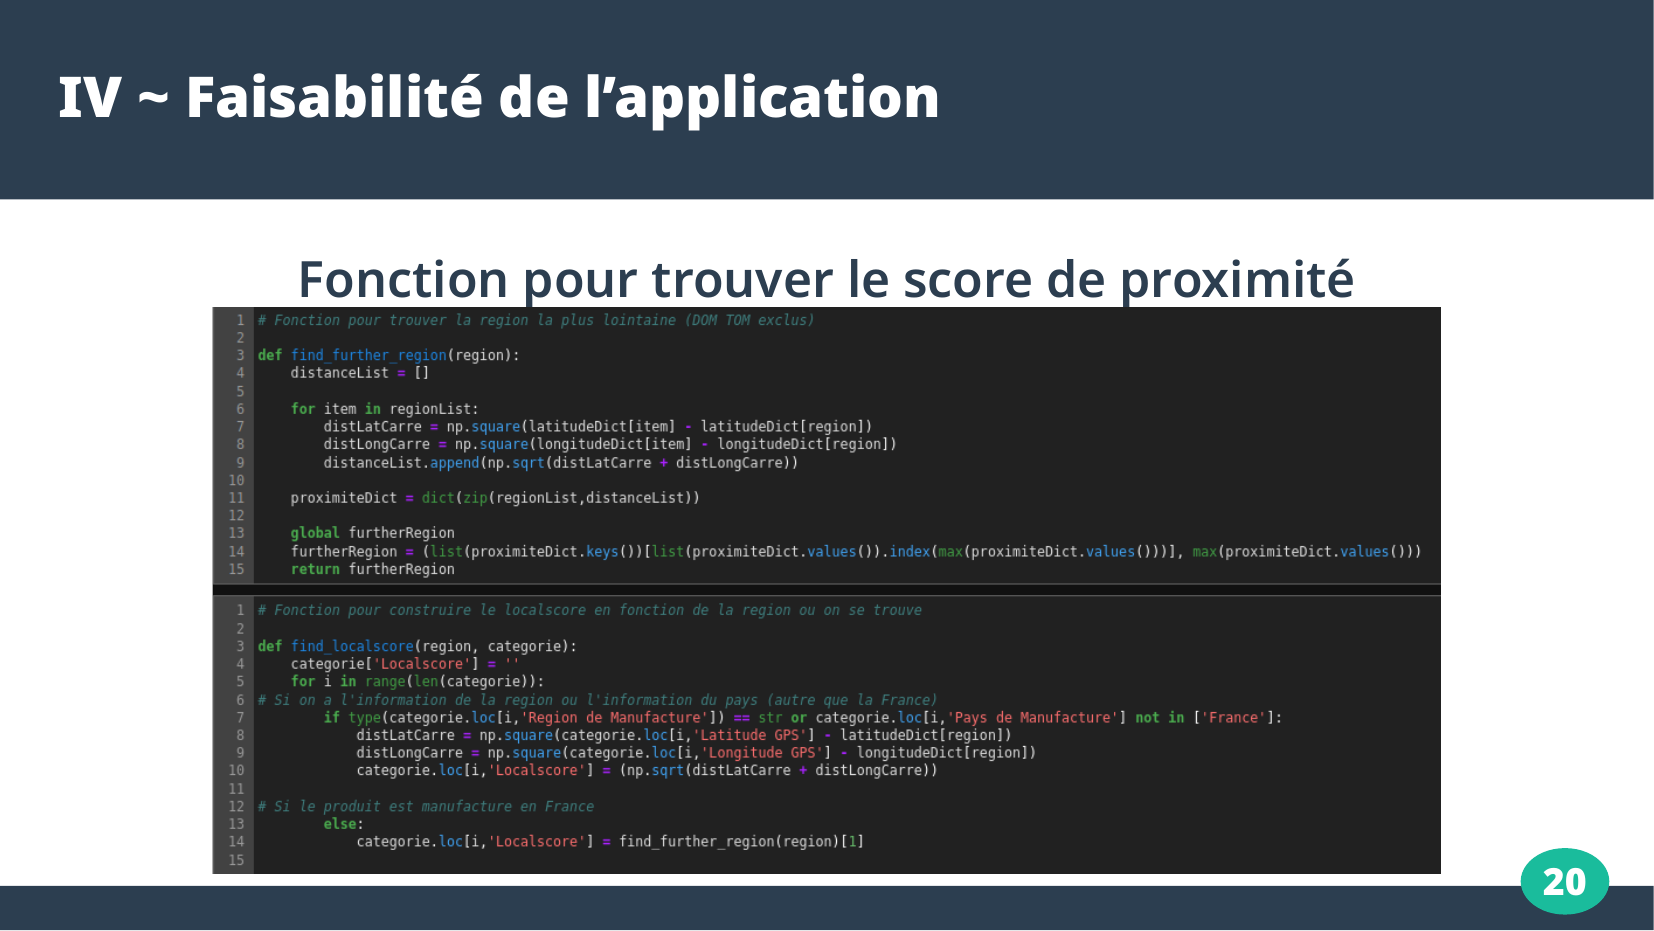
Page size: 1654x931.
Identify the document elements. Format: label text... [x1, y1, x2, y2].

picture [212, 307, 1441, 874]
title IV ~ Faisabilité de l’application [59, 37, 1595, 155]
list Fonction pour trouver le score de proximité [129, 243, 1453, 864]
